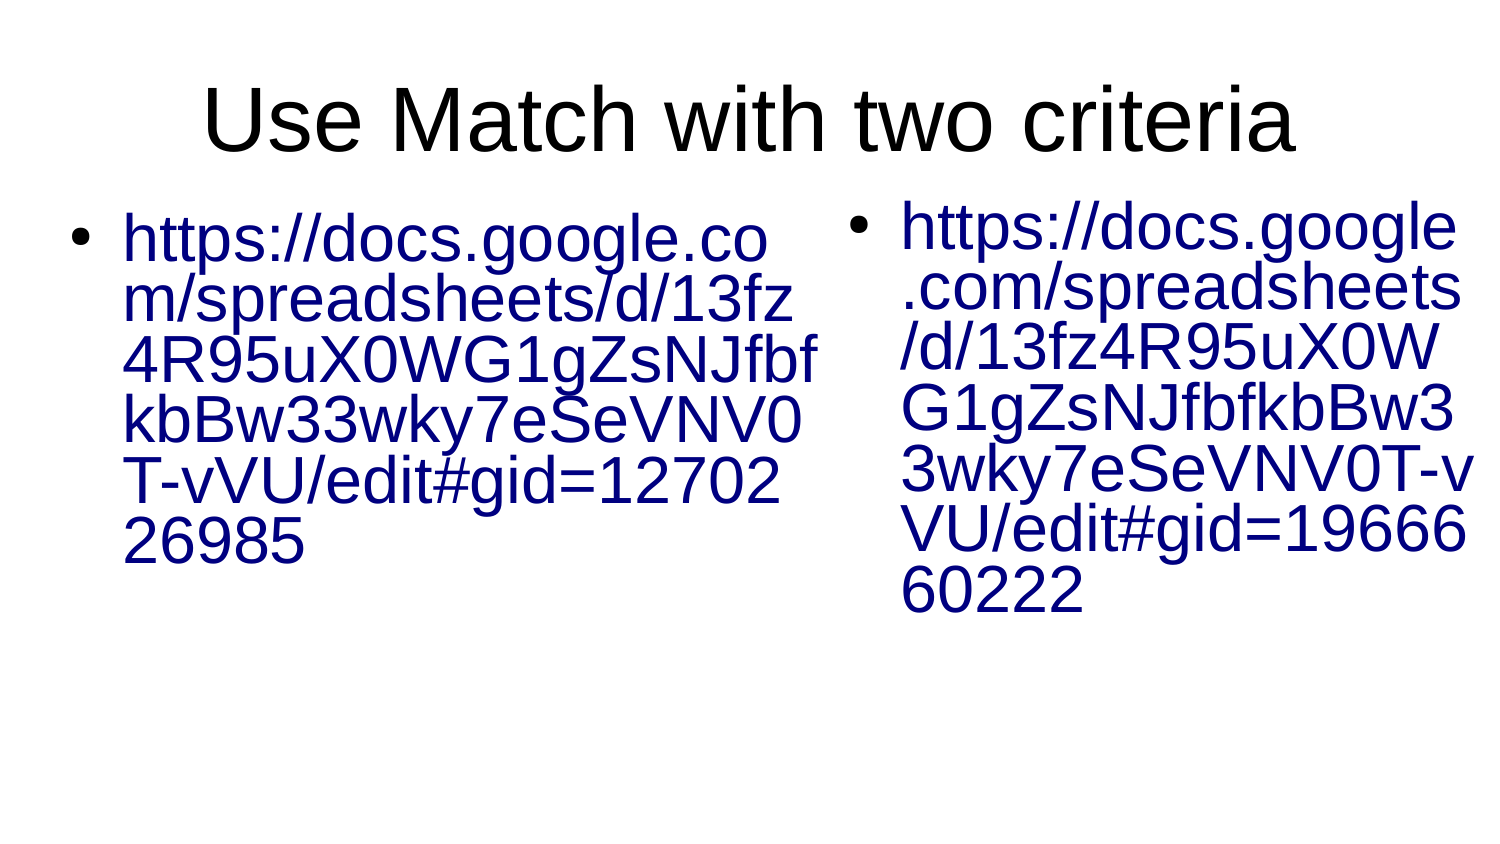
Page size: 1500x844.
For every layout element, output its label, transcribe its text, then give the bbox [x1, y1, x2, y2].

list https://docs.google.com/spreadsheets/d/13fz4R95uX0WG1gZsNJfbfkbBw33wky7eSeVNV0T-vVU/edit#gid=1270226985 [51, 200, 820, 750]
title Use Match with two criteria [51, 68, 1449, 172]
list https://docs.google.com/spreadsheets/d/13fz4R95uX0WG1gZsNJfbfkbBw33wky7eSeVNV0T-vVU/edit#gid=1966660222 [829, 188, 1476, 764]
